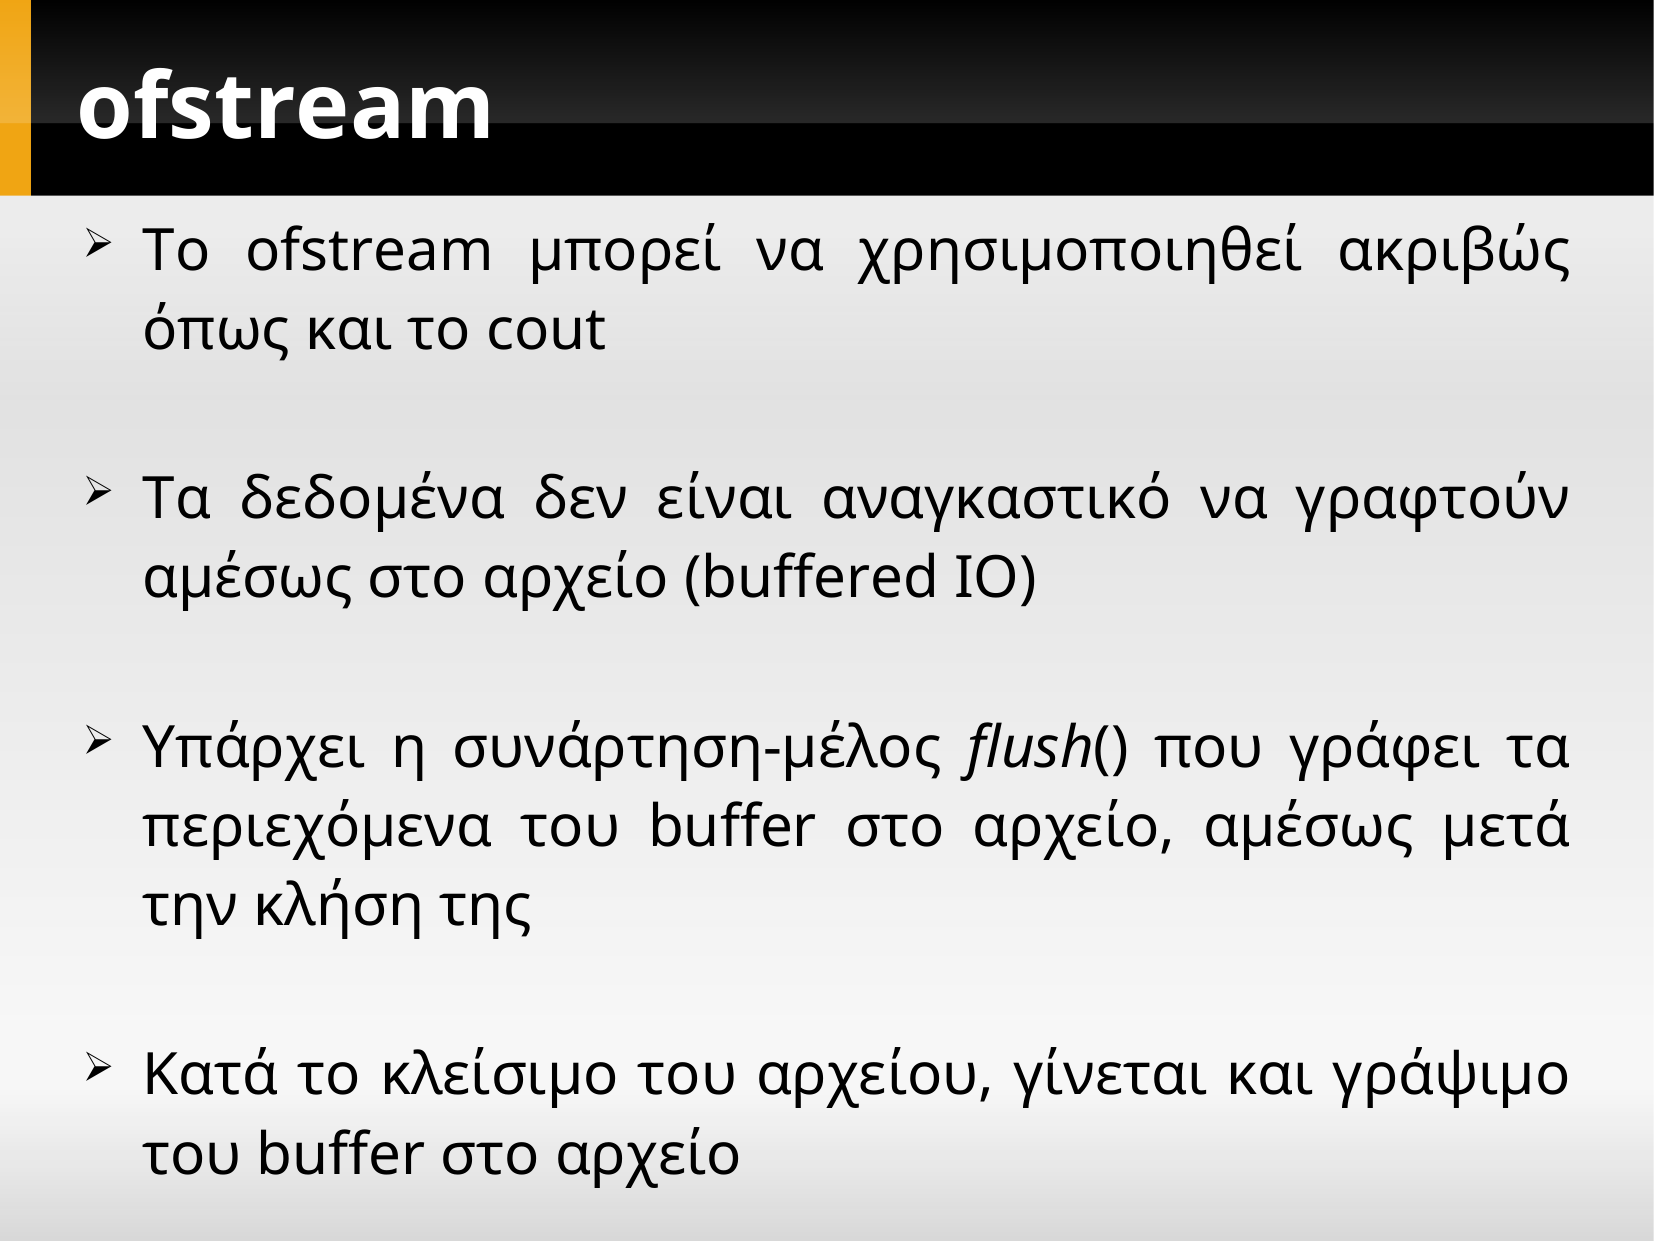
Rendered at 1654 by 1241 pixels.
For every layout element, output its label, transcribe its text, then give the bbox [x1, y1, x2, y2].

picture [0, 0, 1654, 1241]
subtitle Το ofstream μπορεί να χρησιμοποιηθεί ακριβώς όπως και το cout Τα δεδομένα δεν είναι αναγκαστικό να γραφτούν αμέσως στο αρχείο (buffered IO) Υπάρχει η συνάρτηση-μέλος flush() που γράφει τα περιεχόμενα του buffer στο αρχείο, αμέσως μετά την κλήση της Κατά το κλείσιμο του αρχείου, γίνεται και γράψιμο του buffer στο αρχείο [82, 270, 1571, 1129]
title ofstream [76, 0, 1565, 208]
